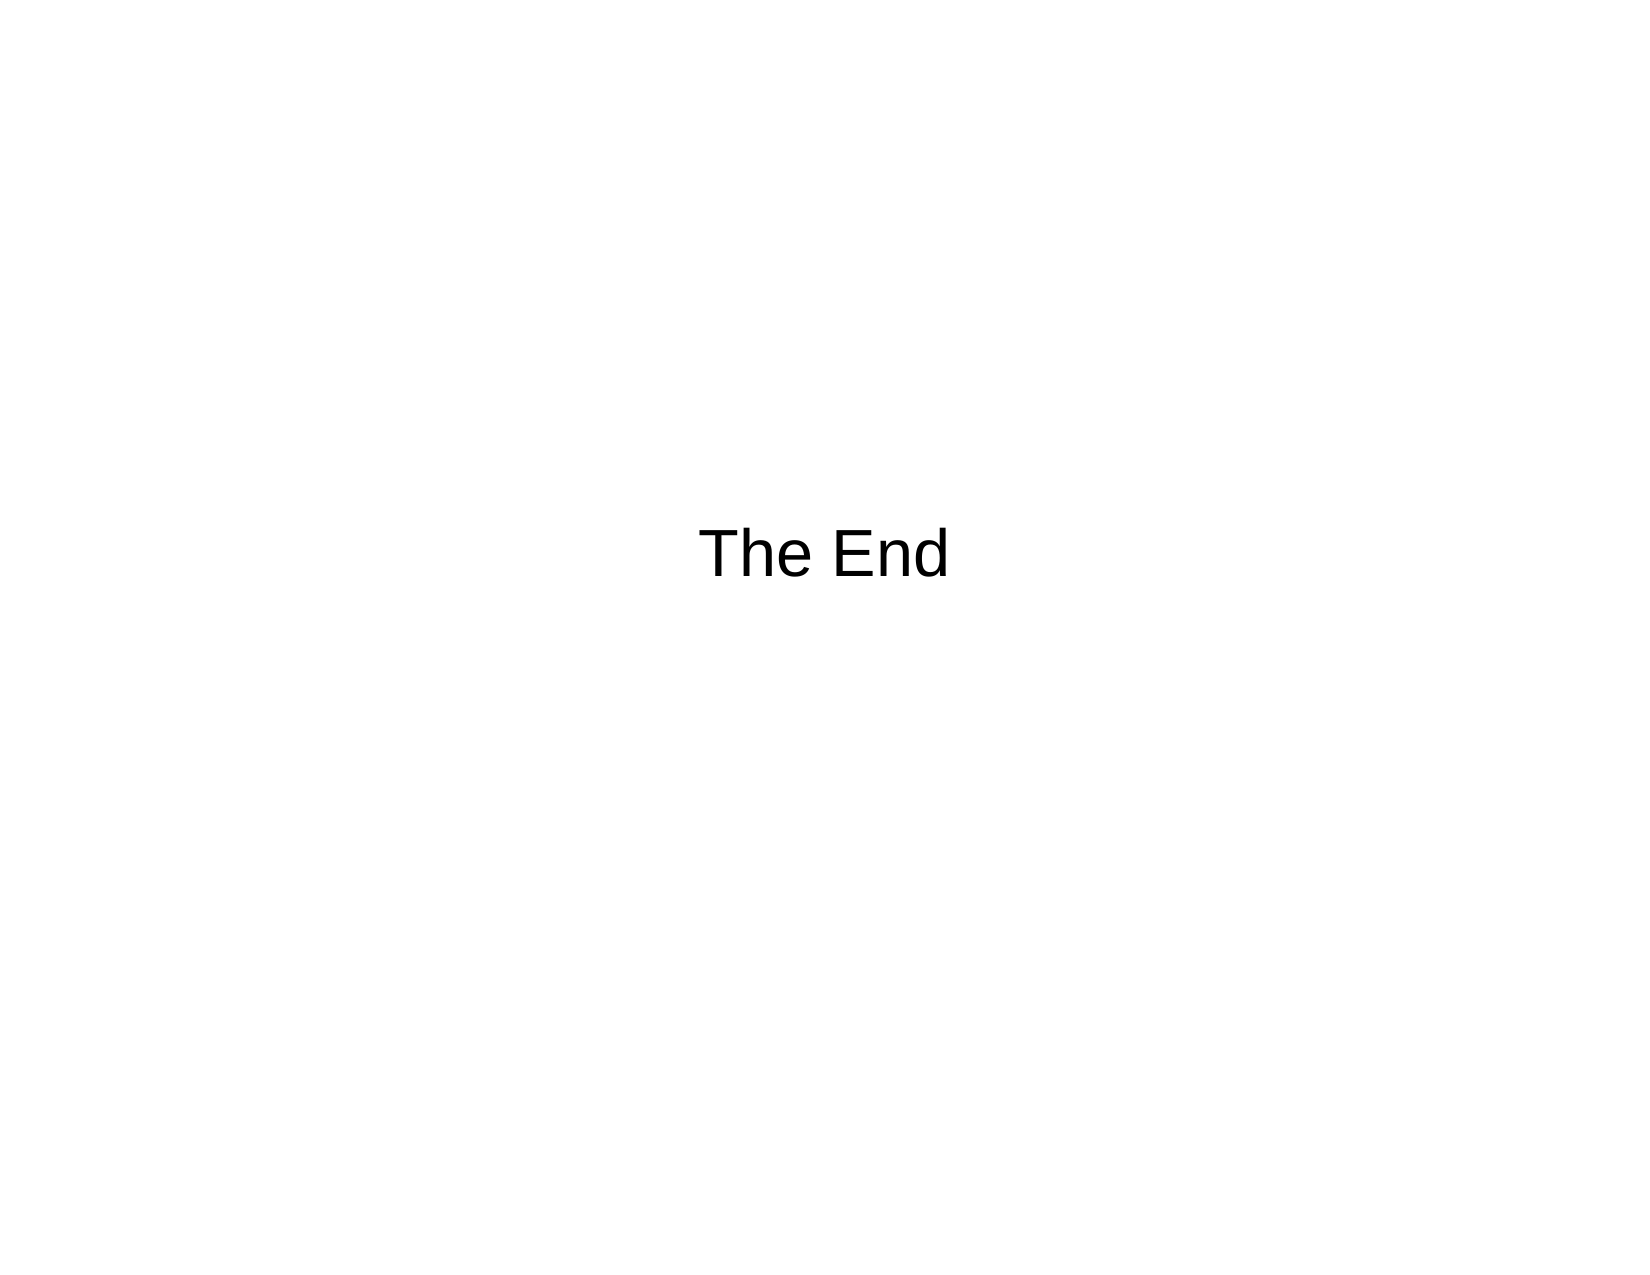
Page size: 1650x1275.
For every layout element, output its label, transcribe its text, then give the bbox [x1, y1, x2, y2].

subtitle The End [135, 104, 1515, 1002]
